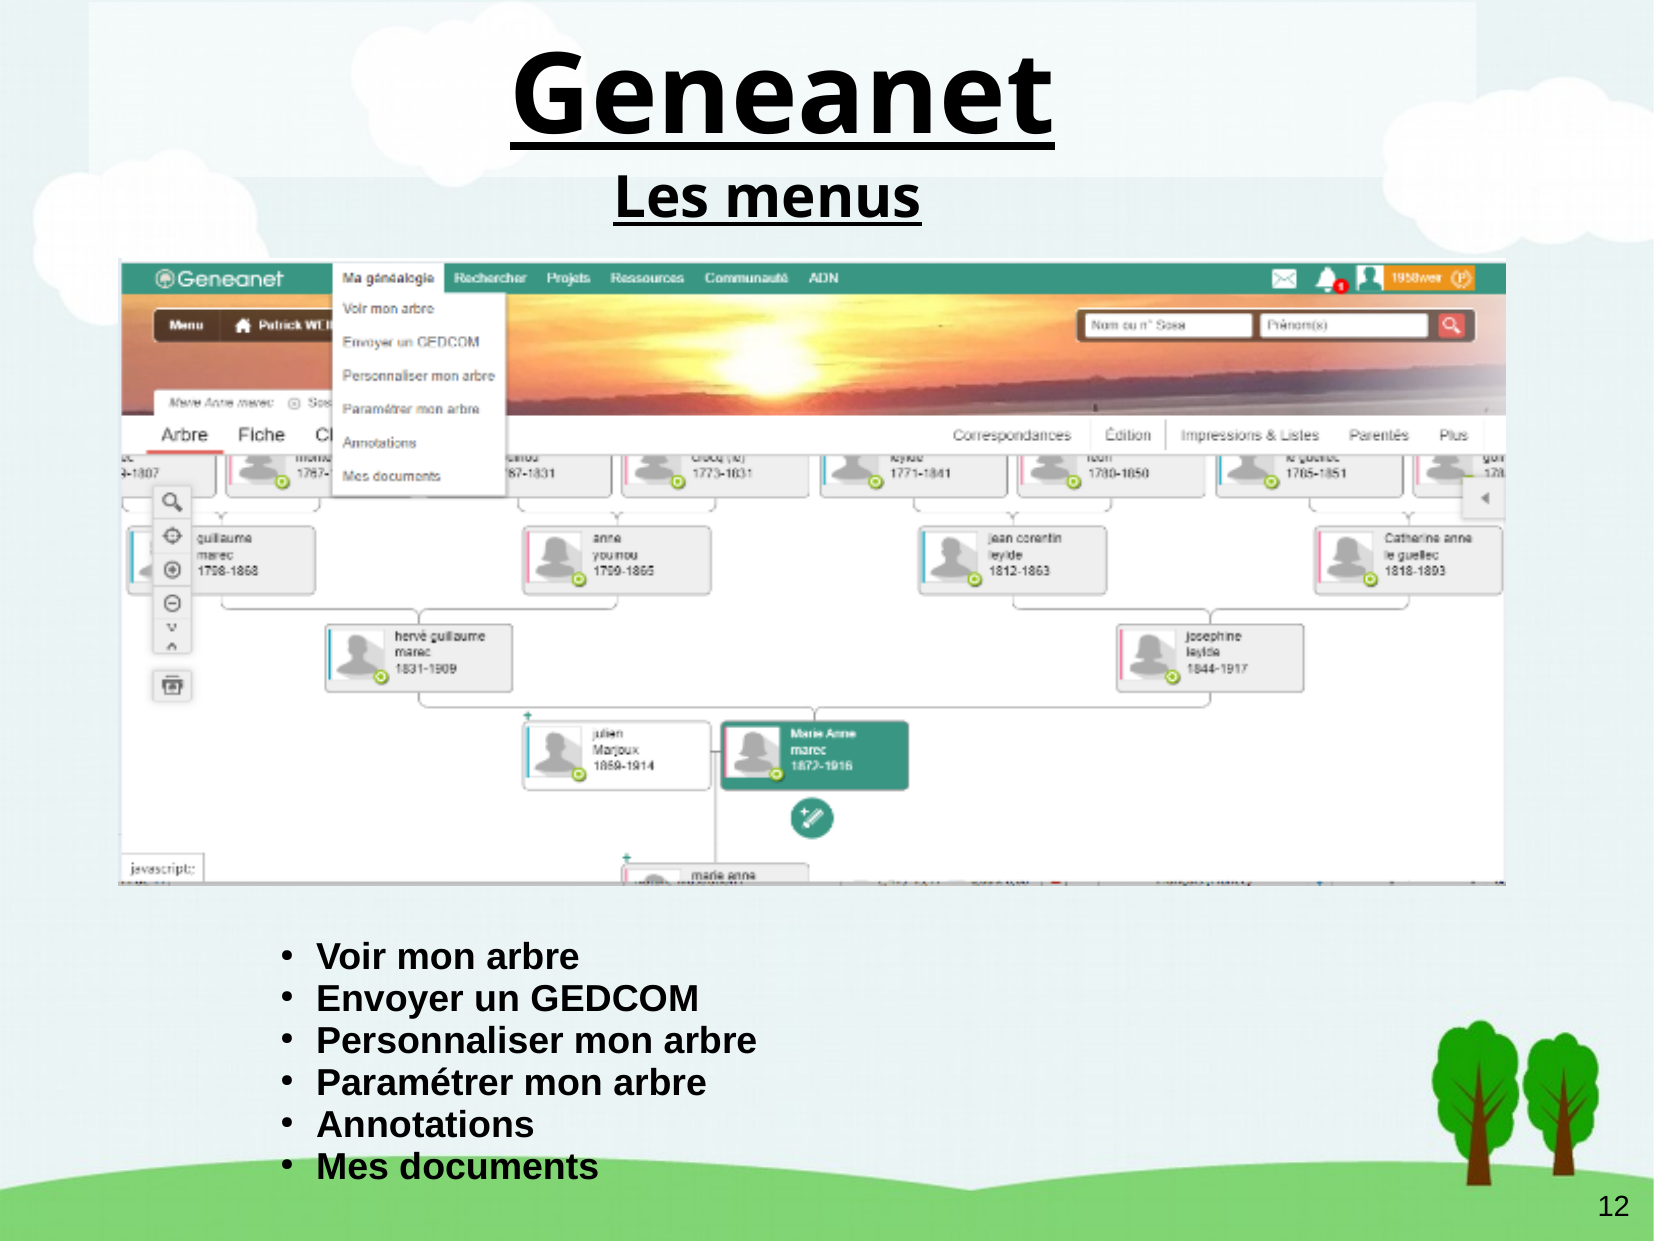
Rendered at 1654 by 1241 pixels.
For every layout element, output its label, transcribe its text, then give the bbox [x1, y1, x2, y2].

text_box Les menus [0, 147, 1536, 296]
picture [0, 0, 1654, 1241]
title Geneanet [88, 2, 1477, 147]
text_box Voir mon arbre Envoyer un GEDCOM Personnaliser mon arbre Paramétrer mon arbre Annotations Mes documents [265, 885, 1418, 1195]
